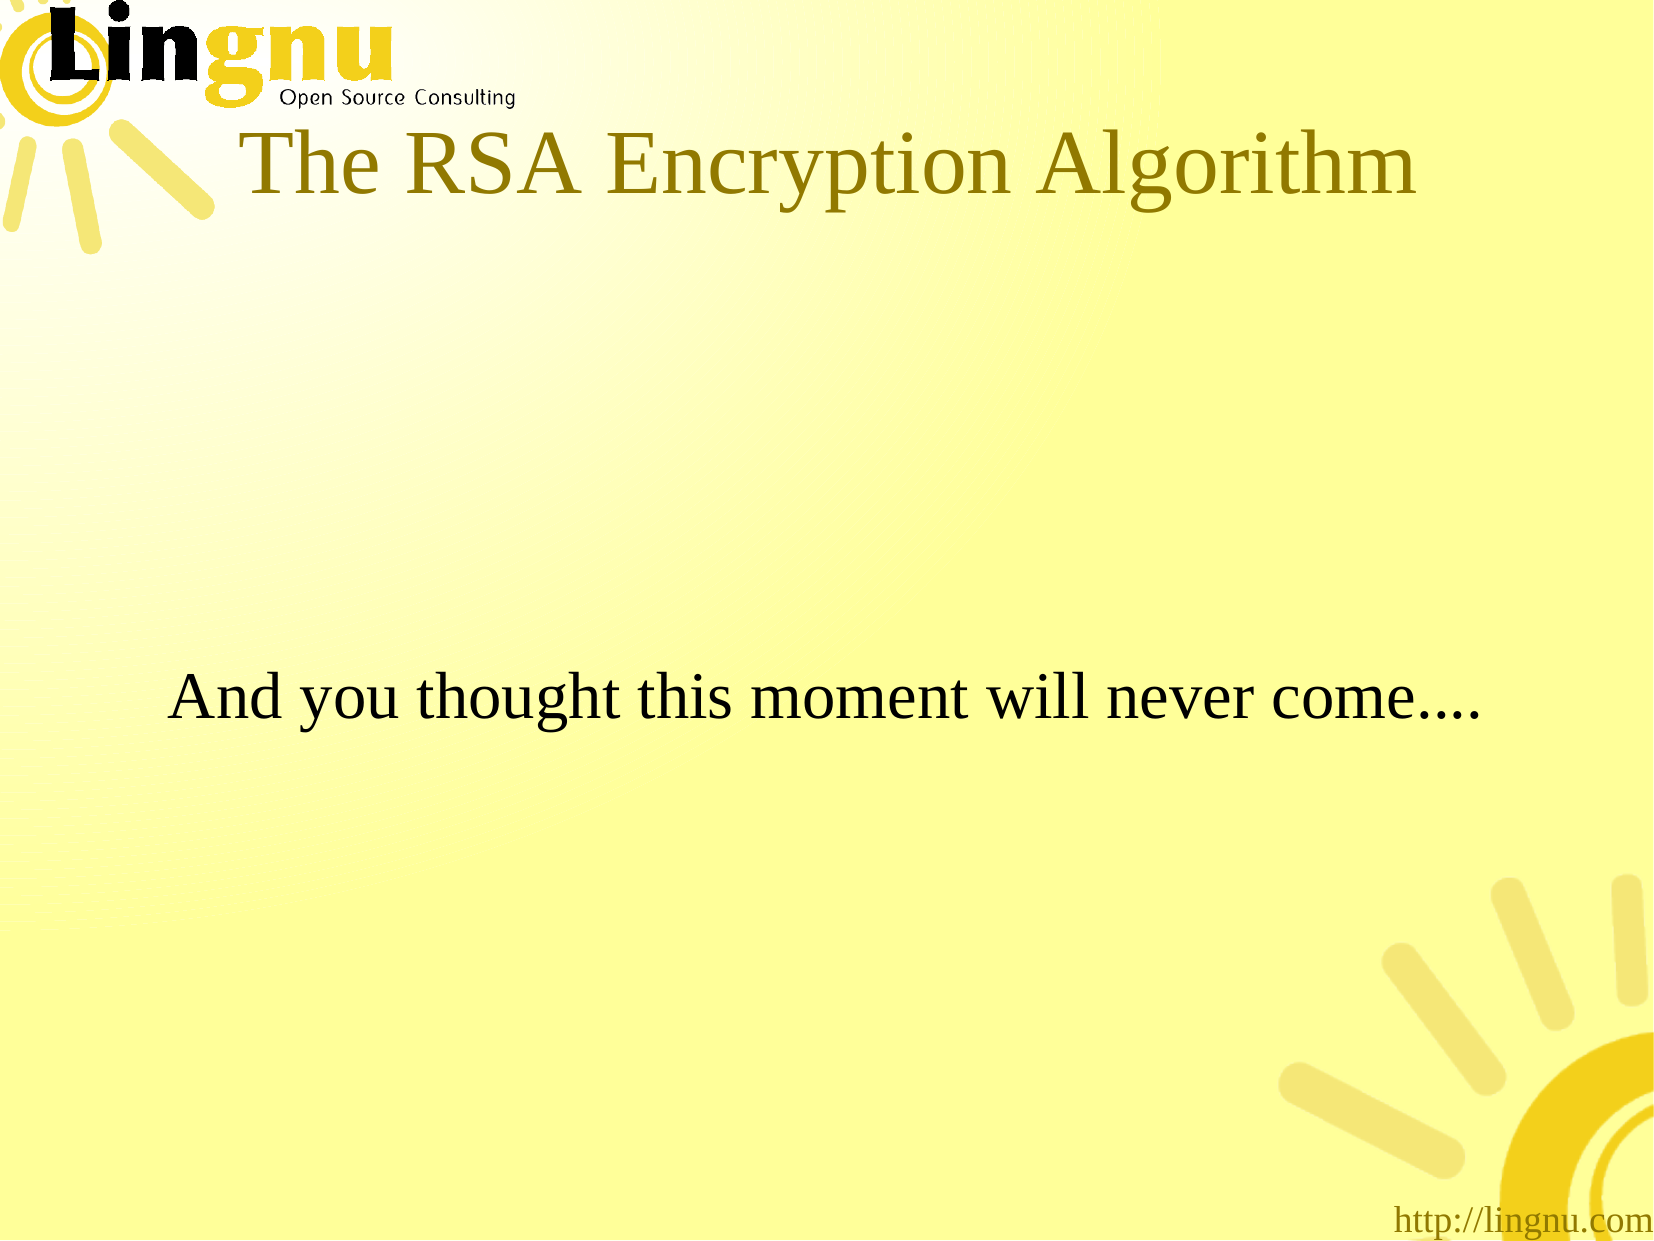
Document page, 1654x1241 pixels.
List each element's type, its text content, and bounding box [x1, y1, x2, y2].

picture [0, 0, 516, 256]
title The RSA Encryption Algorithm [123, 58, 1536, 265]
subtitle And you thought this moment will never come.... [29, 265, 1625, 1127]
picture [1256, 871, 1654, 1241]
